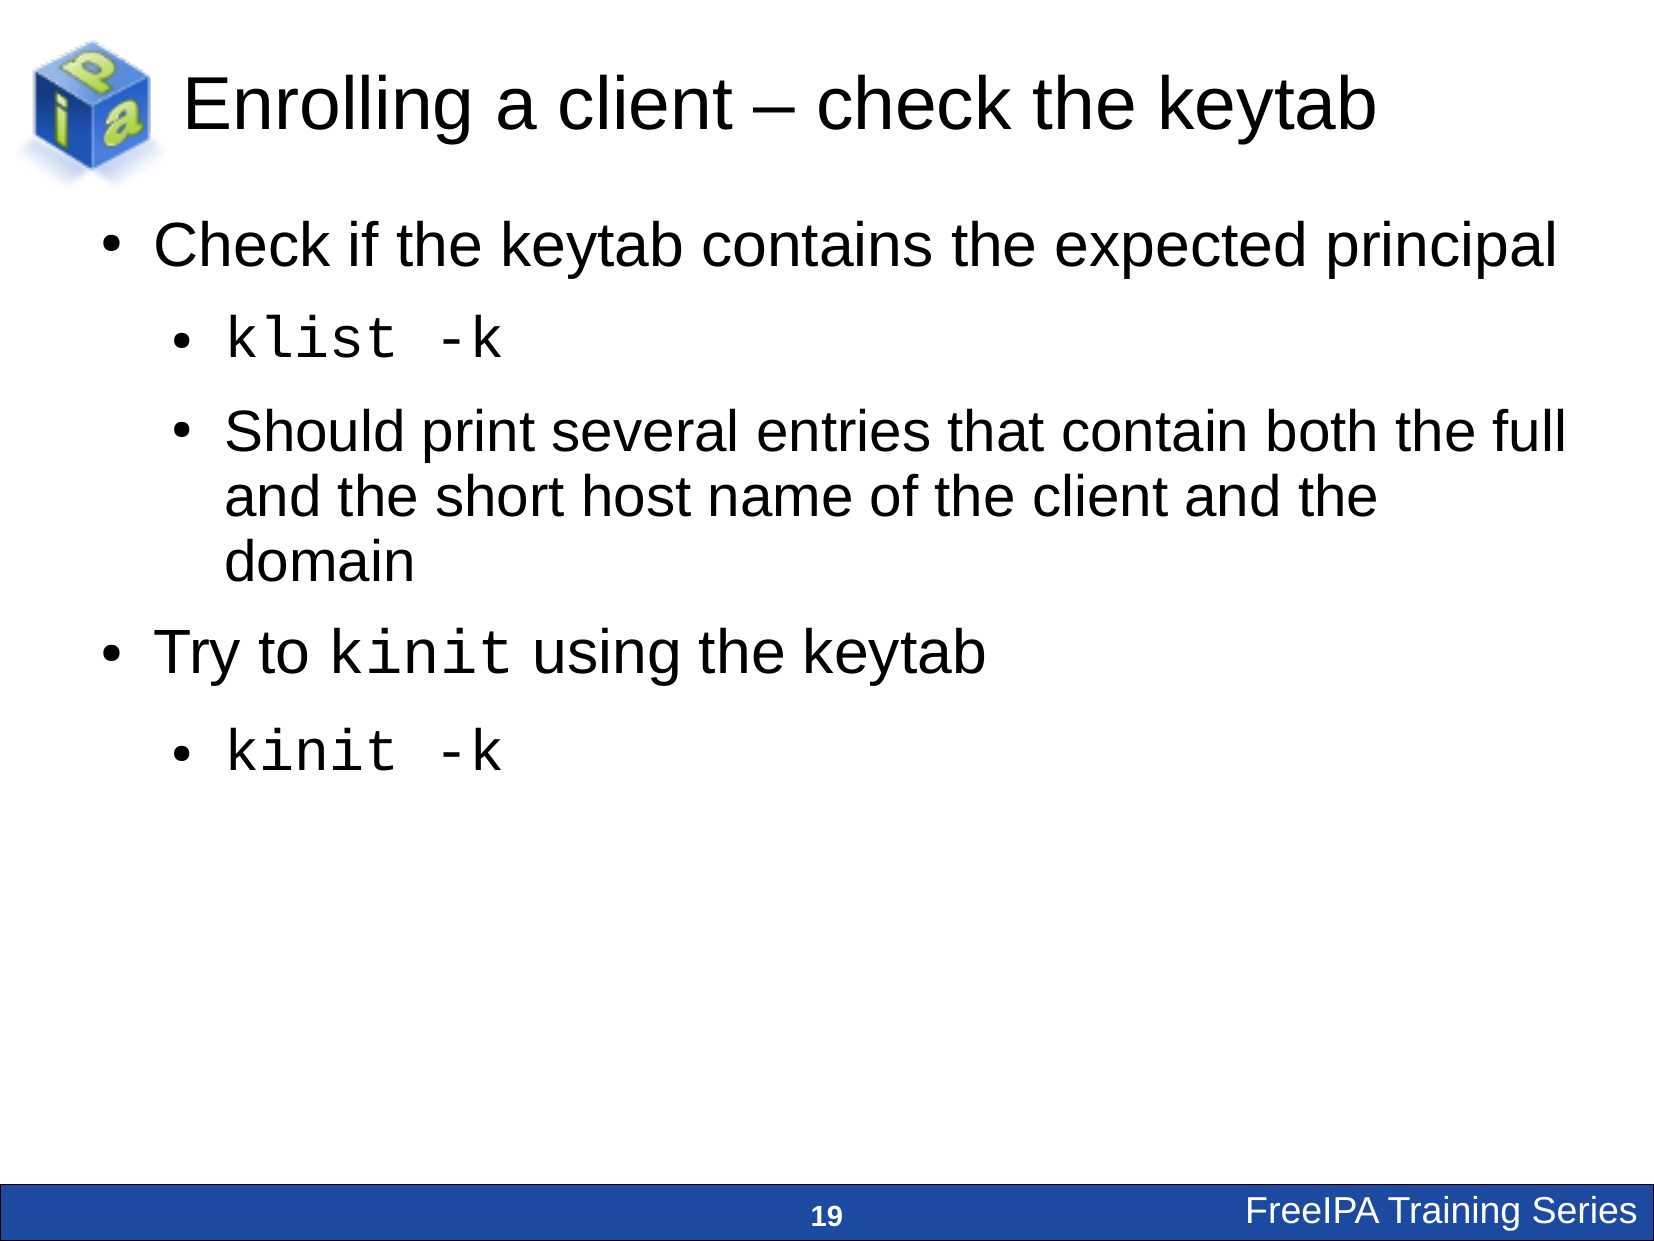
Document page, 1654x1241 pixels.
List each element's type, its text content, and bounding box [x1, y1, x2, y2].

title Enrolling a client – check the keytab [182, 1, 1579, 207]
picture [17, 34, 165, 193]
list Check if the keytab contains the expected principal klist -k Should print several entries that contain both the full and the short host name of the client and the domain Try to kinit using the keytab kinit -k [82, 209, 1571, 930]
